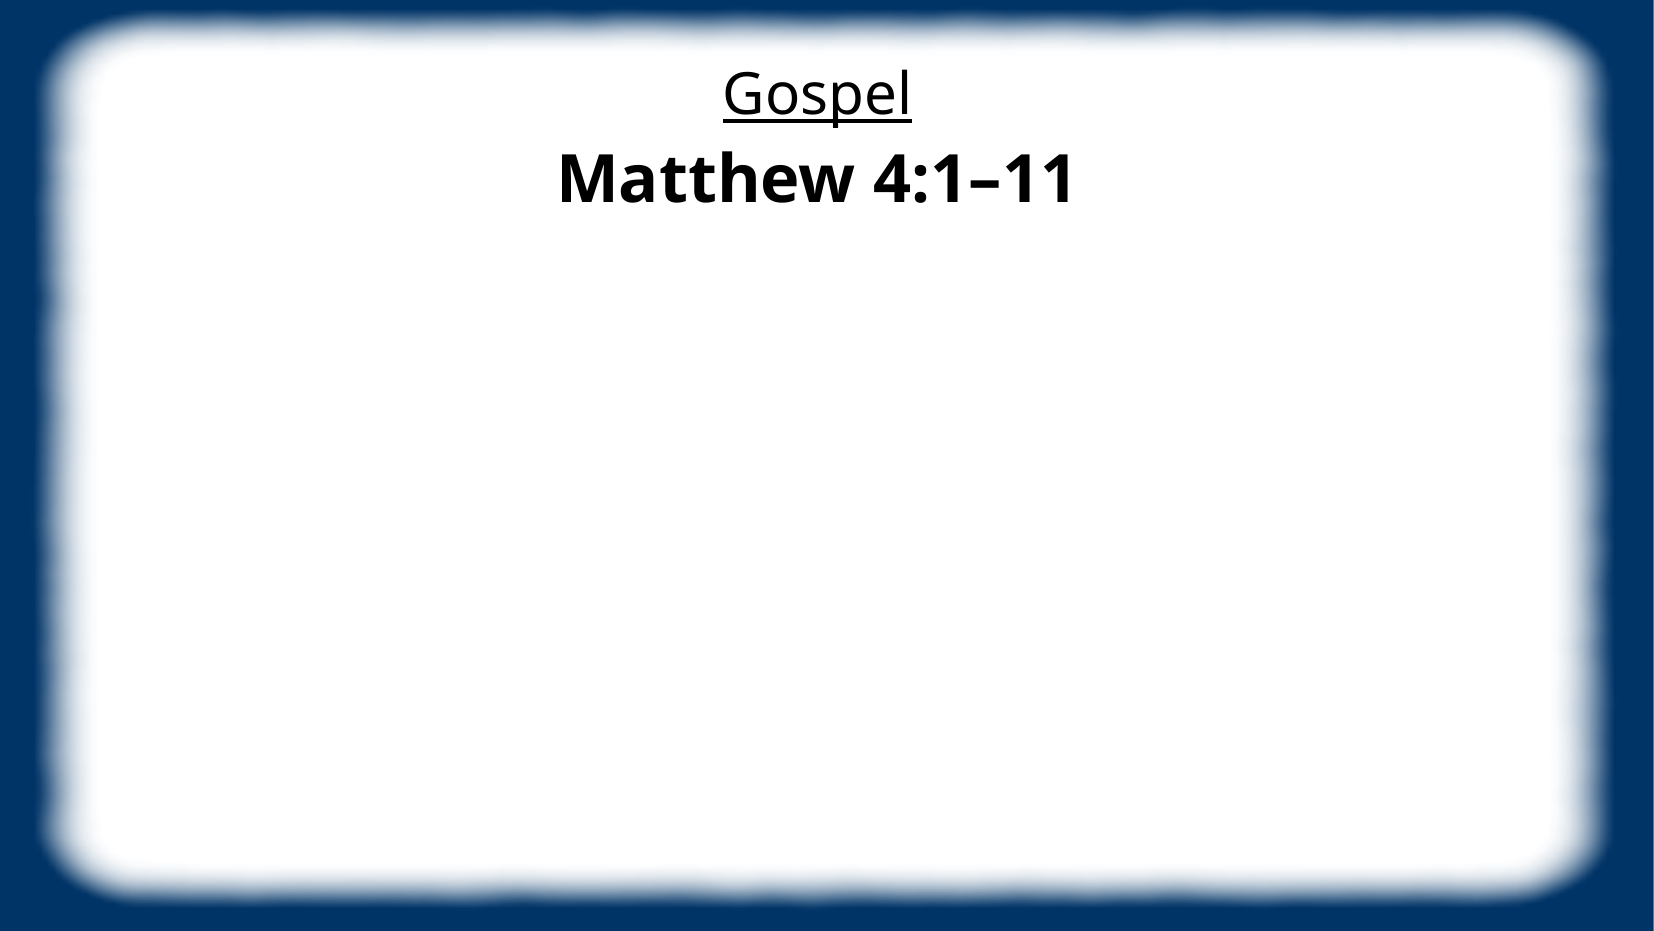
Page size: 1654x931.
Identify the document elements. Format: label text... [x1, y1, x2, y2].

picture [0, 0, 1654, 931]
text_box Gospel Matthew 4:1–11 [90, 45, 1546, 226]
